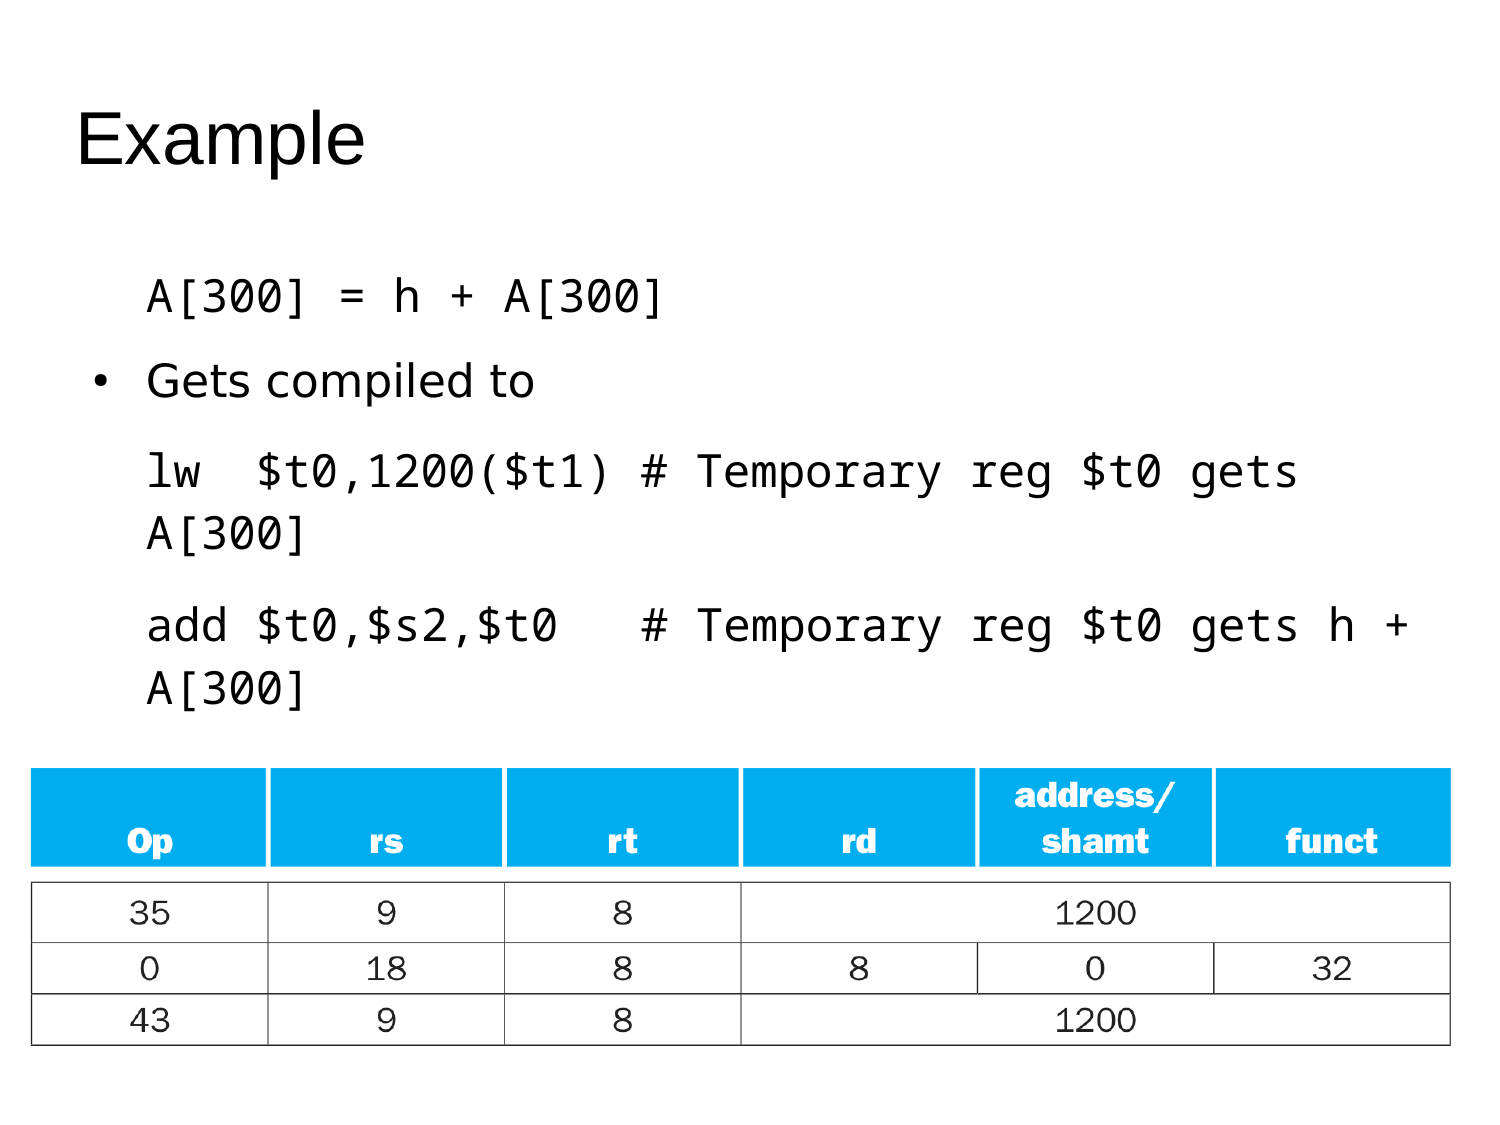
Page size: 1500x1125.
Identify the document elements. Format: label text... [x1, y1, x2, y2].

title Example [75, 44, 1425, 233]
list A[300] = h + A[300] Gets compiled to lw $t0,1200($t1) # Temporary reg $t0 gets A[300] add $t0,$s2,$t0 # Temporary reg $t0 gets h + A[300] sw $t0,1200($t1) # Stores h+A[300] back into A[300] [75, 263, 1425, 737]
picture [16, 737, 1471, 1066]
